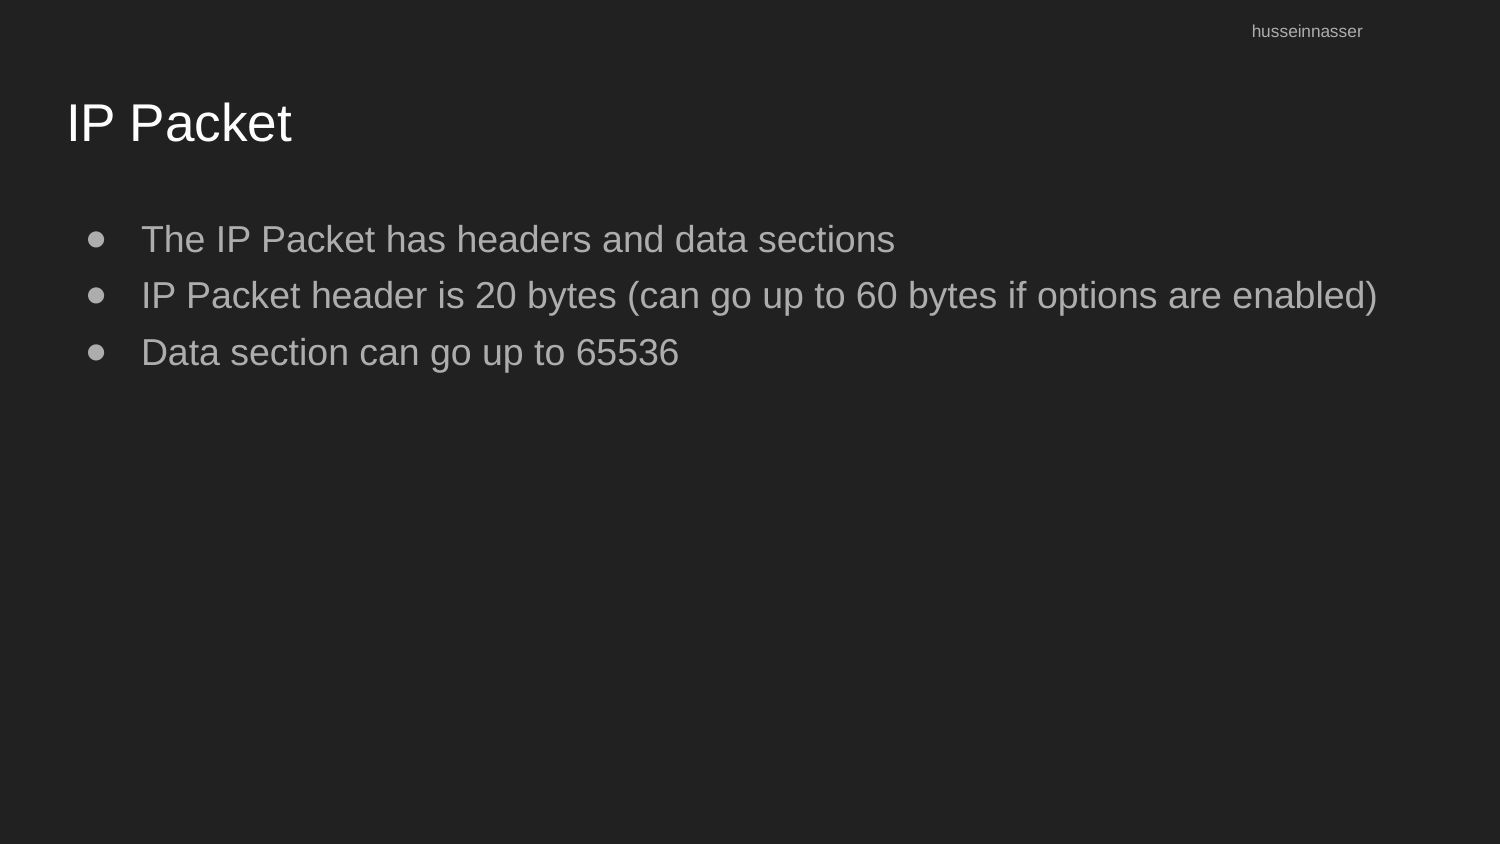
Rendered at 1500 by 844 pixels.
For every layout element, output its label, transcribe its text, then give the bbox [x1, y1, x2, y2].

title IP Packet [51, 72, 1449, 167]
list The IP Packet has headers and data sections IP Packet header is 20 bytes (can go up to 60 bytes if options are enabled) Data section can go up to 65536 [51, 189, 1449, 750]
subtitle husseinnasser [1236, 11, 1492, 53]
